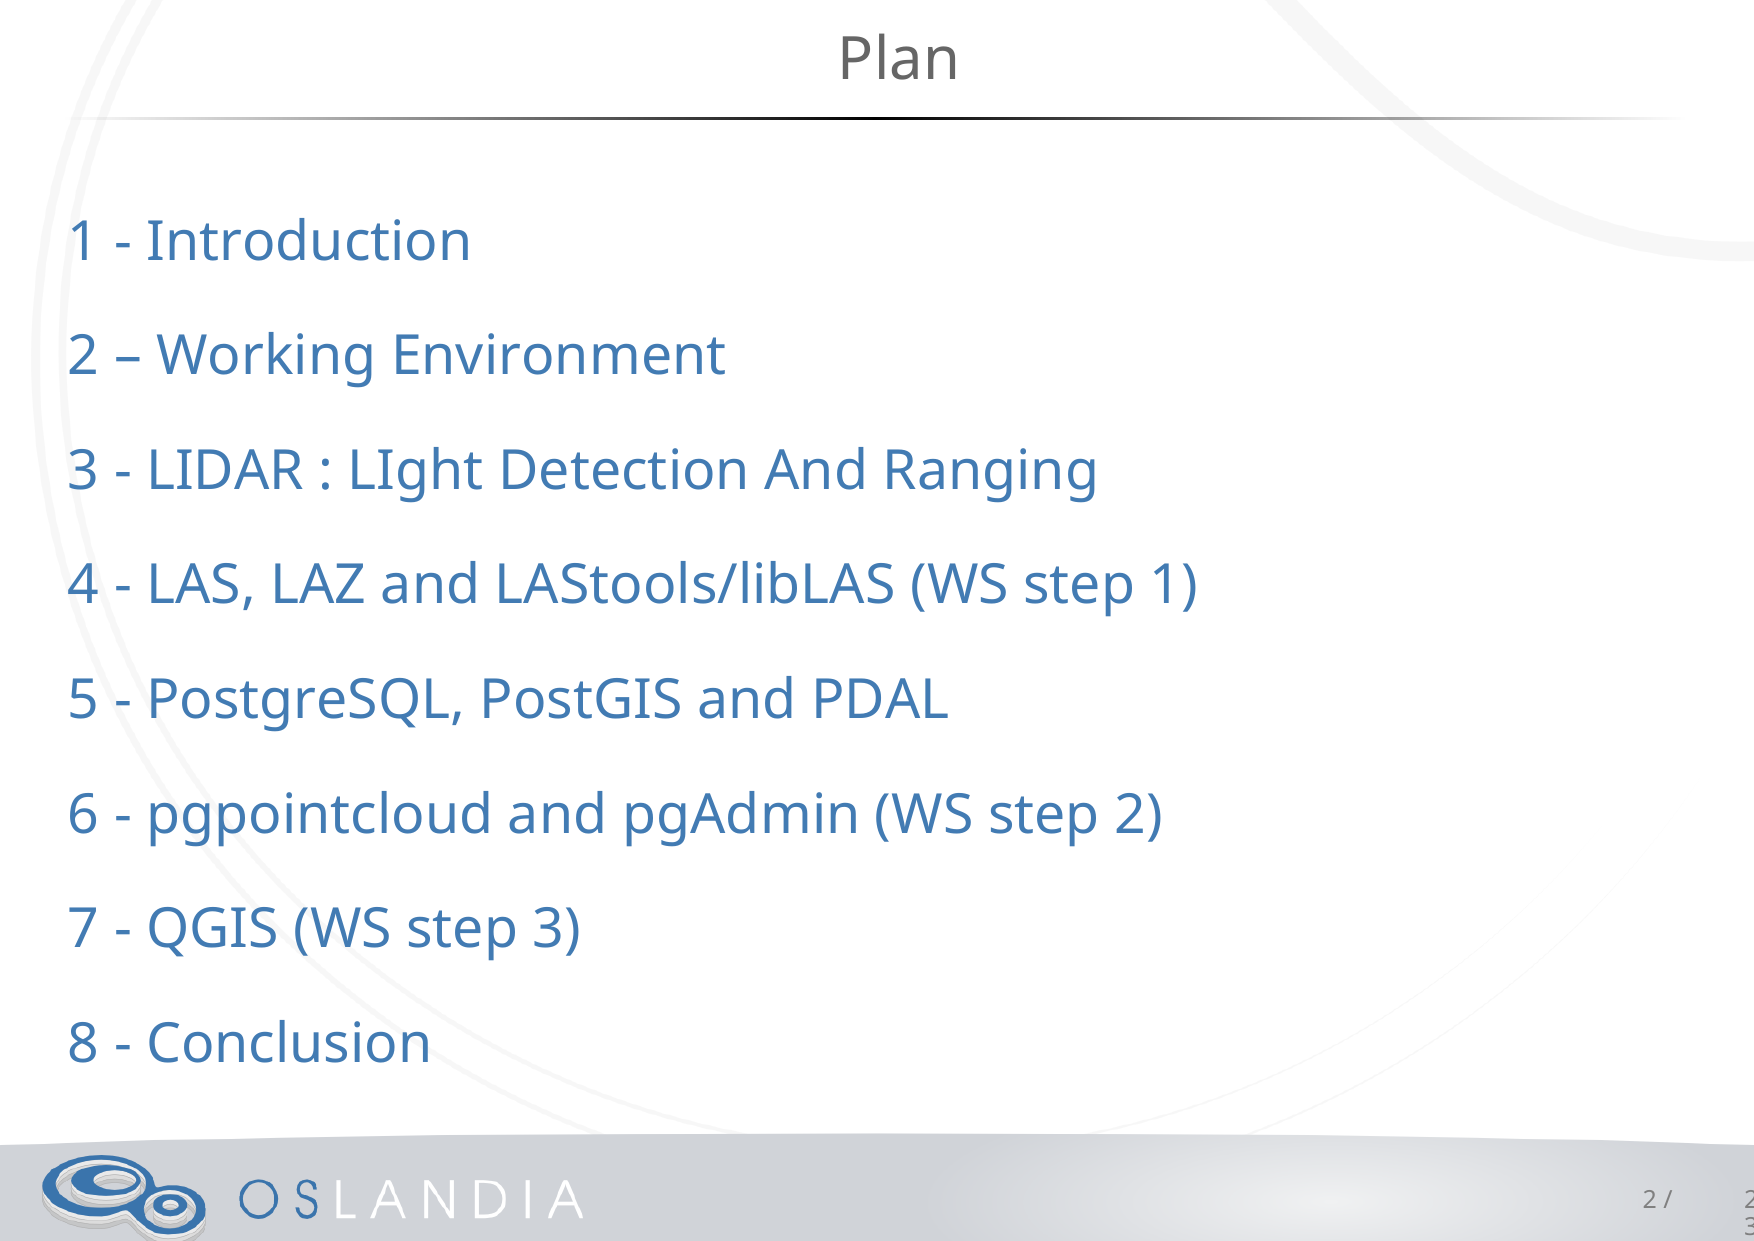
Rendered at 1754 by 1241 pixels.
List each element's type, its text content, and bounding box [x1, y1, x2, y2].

title Plan [31, 14, 1754, 98]
picture [0, 0, 1754, 1241]
list 1 - Introduction 2 – Working Environment 3 - LIDAR : LIght Detection And Ranging 4 - LAS, LAZ and LAStools/libLAS (WS step 1) 5 - PostgreSQL, PostGIS and PDAL 6 - pgpointcloud and pgAdmin (WS step 2) 7 - QGIS (WS step 3) 8 - Conclusion [37, 200, 1710, 1022]
